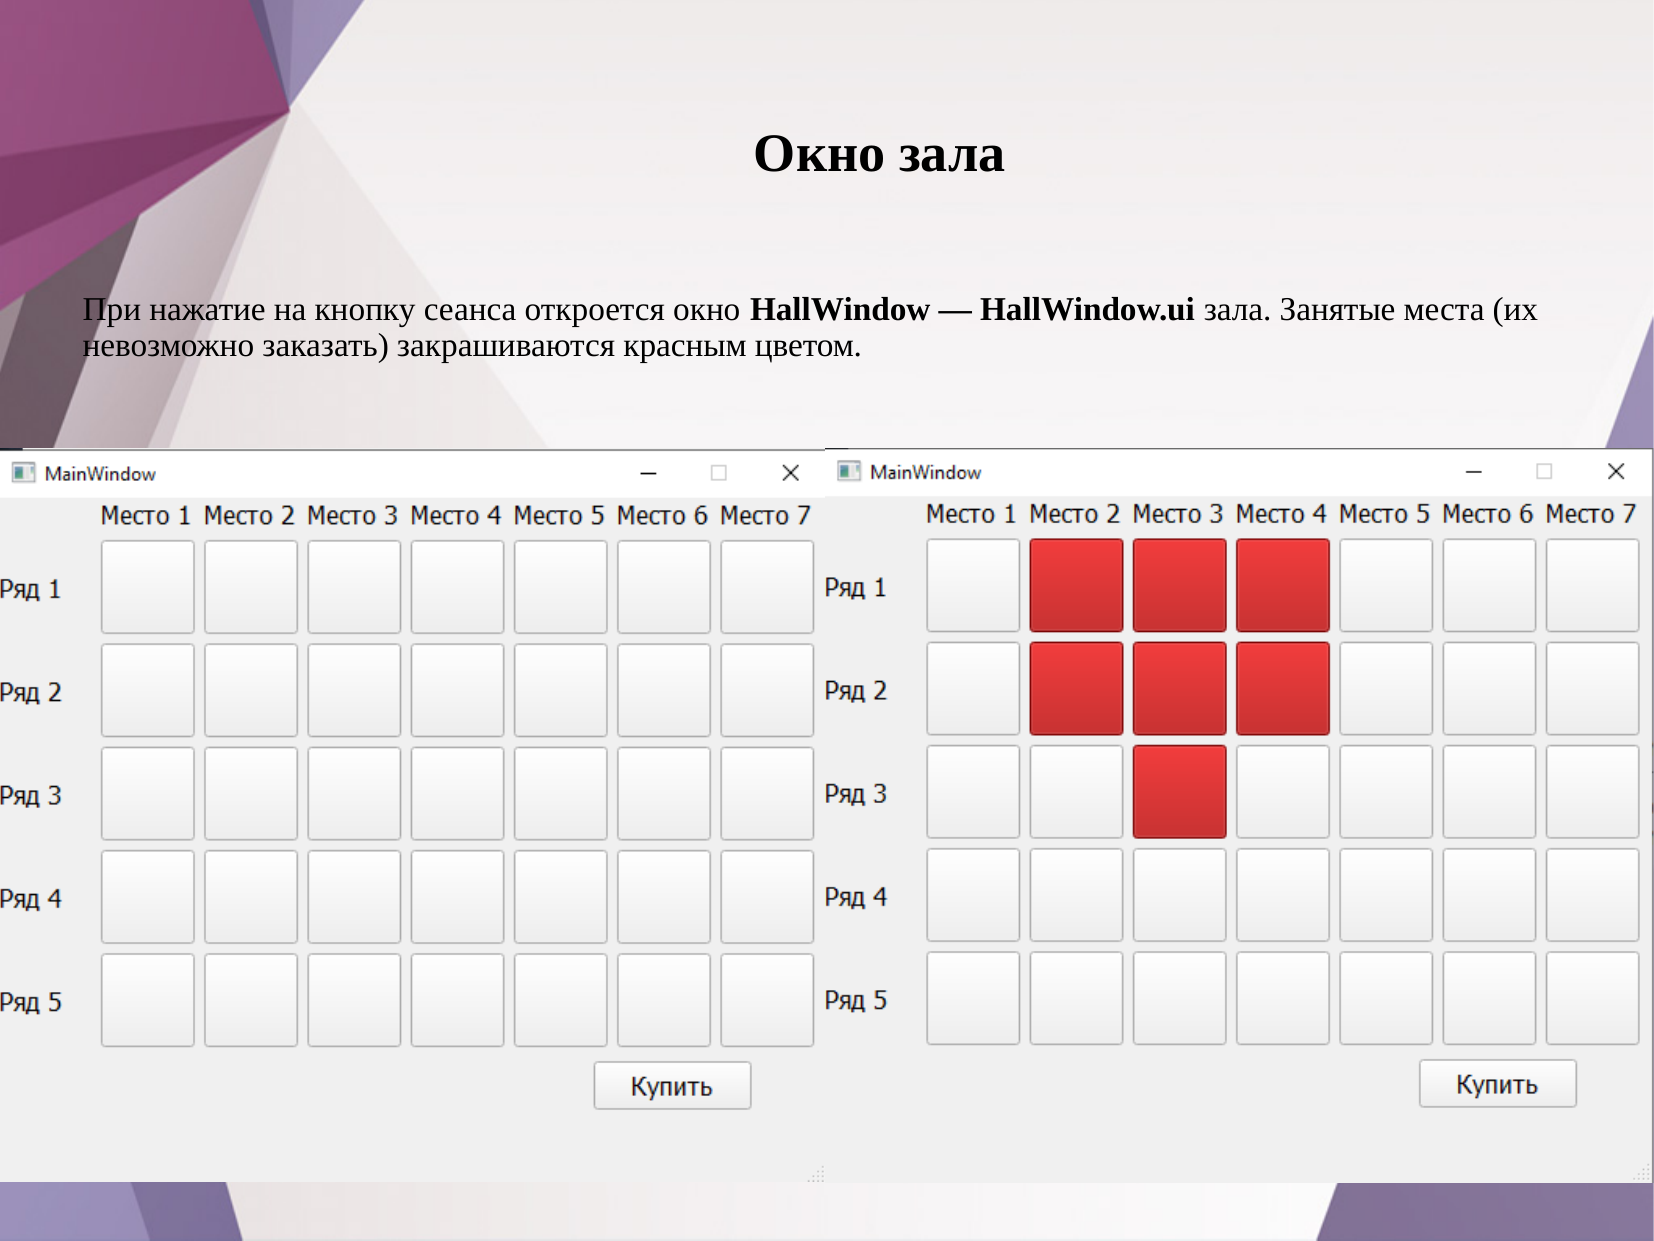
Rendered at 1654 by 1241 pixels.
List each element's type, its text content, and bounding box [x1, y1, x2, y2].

title Окно зала [82, 49, 1571, 257]
picture [0, 0, 1654, 1241]
list При нажатие на кнопку сеанса откроется окно HallWindow — HallWindow.ui зала. Занятые места (их невозможно заказать) закрашиваются красным цветом. [82, 290, 1571, 448]
